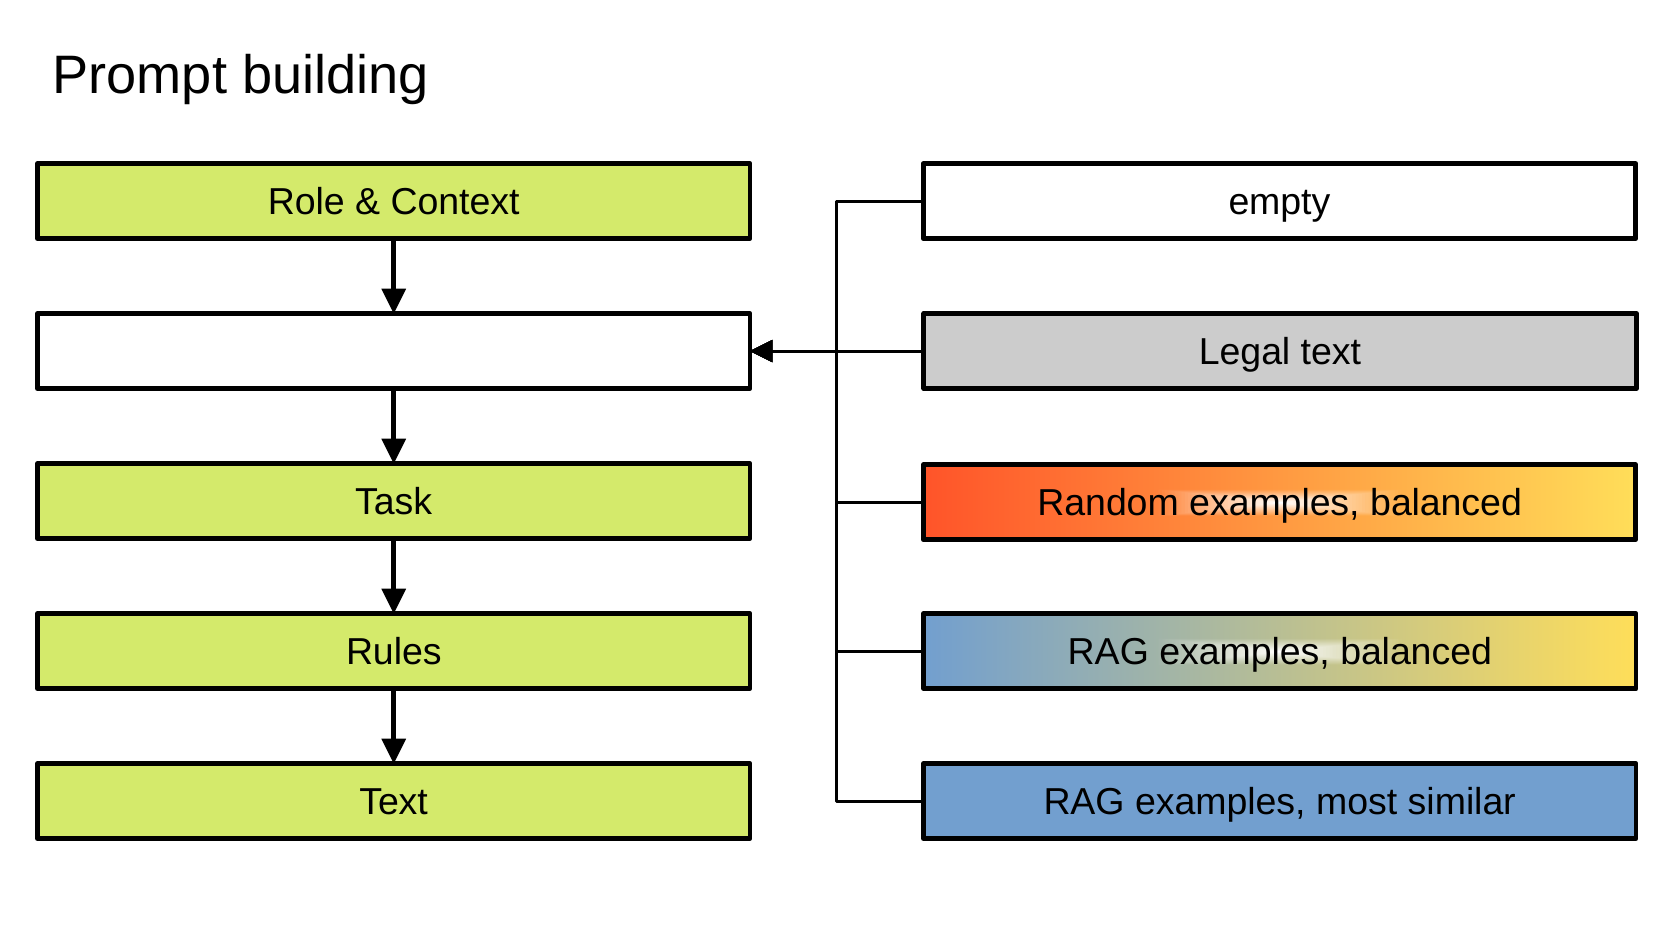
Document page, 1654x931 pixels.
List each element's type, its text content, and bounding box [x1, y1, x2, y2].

text_box Task [37, 463, 750, 539]
text_box Text [37, 763, 750, 839]
text_box RAG examples, most similar [923, 763, 1637, 839]
text_box Legal text [923, 313, 1637, 389]
text_box [37, 313, 750, 389]
text_box Prompt building [37, 37, 1276, 113]
text_box empty [923, 163, 1636, 239]
text_box Role & Context [37, 163, 750, 239]
text_box Random examples, balanced [923, 464, 1636, 540]
text_box RAG examples, balanced [923, 613, 1637, 689]
text_box Rules [37, 613, 750, 689]
